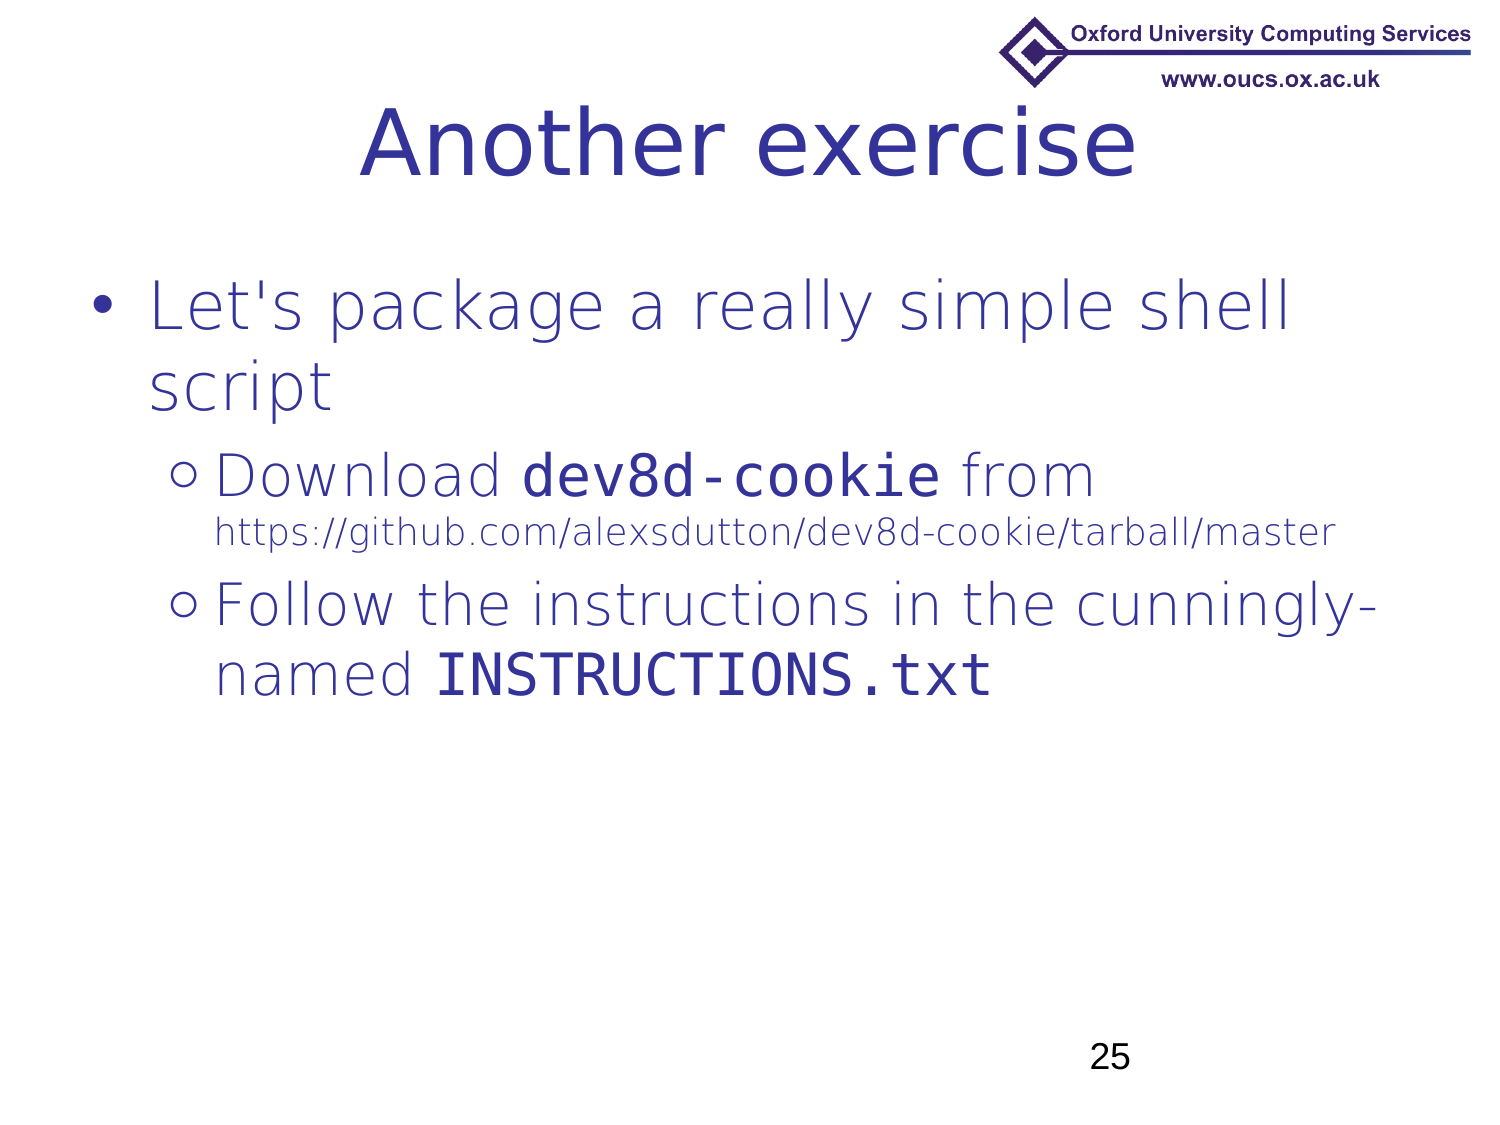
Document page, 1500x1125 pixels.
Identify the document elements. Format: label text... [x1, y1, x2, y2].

list Let's package a really simple shell script Download dev8d-cookie from https://github.com/alexsdutton/dev8d-cookie/tarball/master Follow the instructions in the cunningly-named INSTRUCTIONS.txt [76, 255, 1427, 1124]
title Another exercise [75, 45, 1426, 233]
picture [998, 16, 1471, 102]
